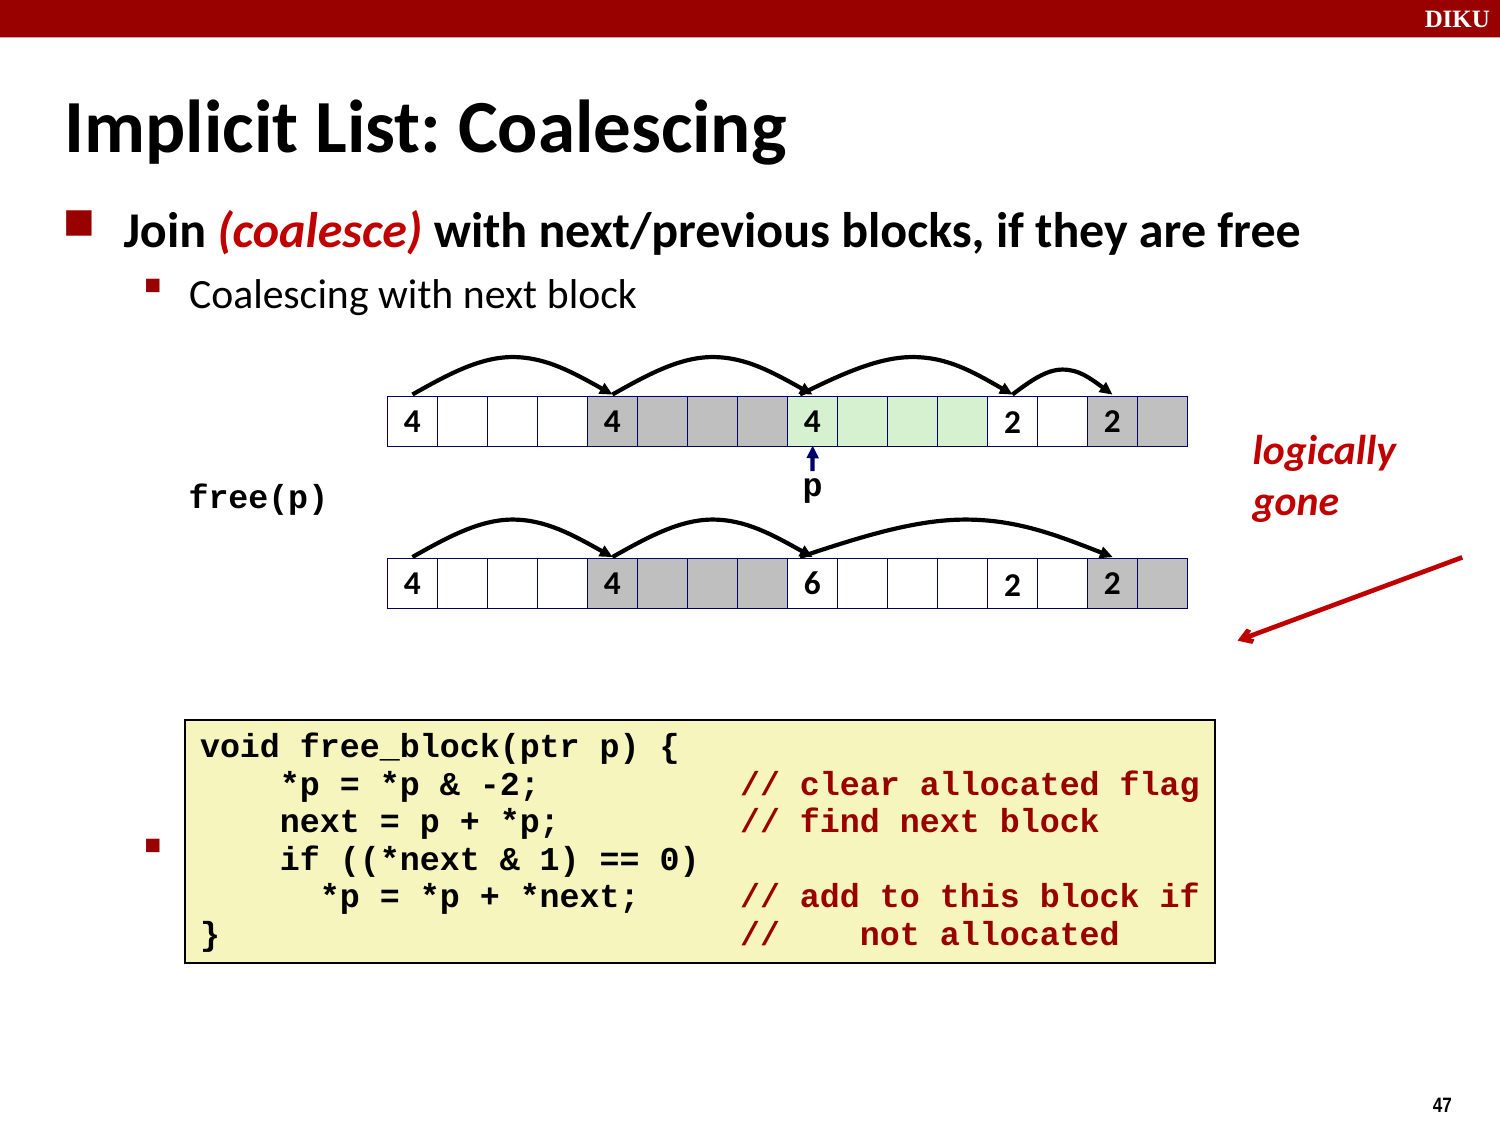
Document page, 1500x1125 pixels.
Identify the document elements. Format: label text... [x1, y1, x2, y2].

text_box Implicit List: Coalescing [49, 75, 1161, 169]
text_box [437, 558, 587, 609]
text_box void free_block(ptr p) { *p = *p & -2; // clear allocated flag next = p + *p; // find next block if ((*next & 1) == 0) *p = *p + *next; // add to this block if } // not allocated [185, 719, 1215, 963]
text_box logically gone [1238, 415, 1412, 531]
text_box [1036, 558, 1088, 609]
text_box [1036, 395, 1087, 446]
text_box [1137, 395, 1188, 446]
text_box free(p) [173, 471, 344, 527]
text_box [637, 558, 787, 609]
text_box 2 [1087, 395, 1137, 446]
text_box [637, 395, 787, 446]
text_box 2 [989, 394, 1036, 451]
text_box [838, 558, 989, 609]
text_box 2 [989, 557, 1036, 613]
text_box 2 [1088, 558, 1137, 609]
text_box 4 [588, 395, 637, 446]
text_box [437, 395, 588, 446]
text_box 4 [387, 395, 437, 446]
text_box 4 [587, 558, 637, 609]
text_box p [787, 458, 838, 514]
text_box [838, 395, 989, 446]
text_box 4 [787, 395, 838, 446]
text_box 6 [787, 558, 838, 609]
text_box [1137, 558, 1188, 609]
text_box 4 [387, 558, 437, 609]
text_box Join (coalesce) with next/previous blocks, if they are free Coalescing with next block But how do we coalesce with previous block? [52, 200, 1416, 1101]
